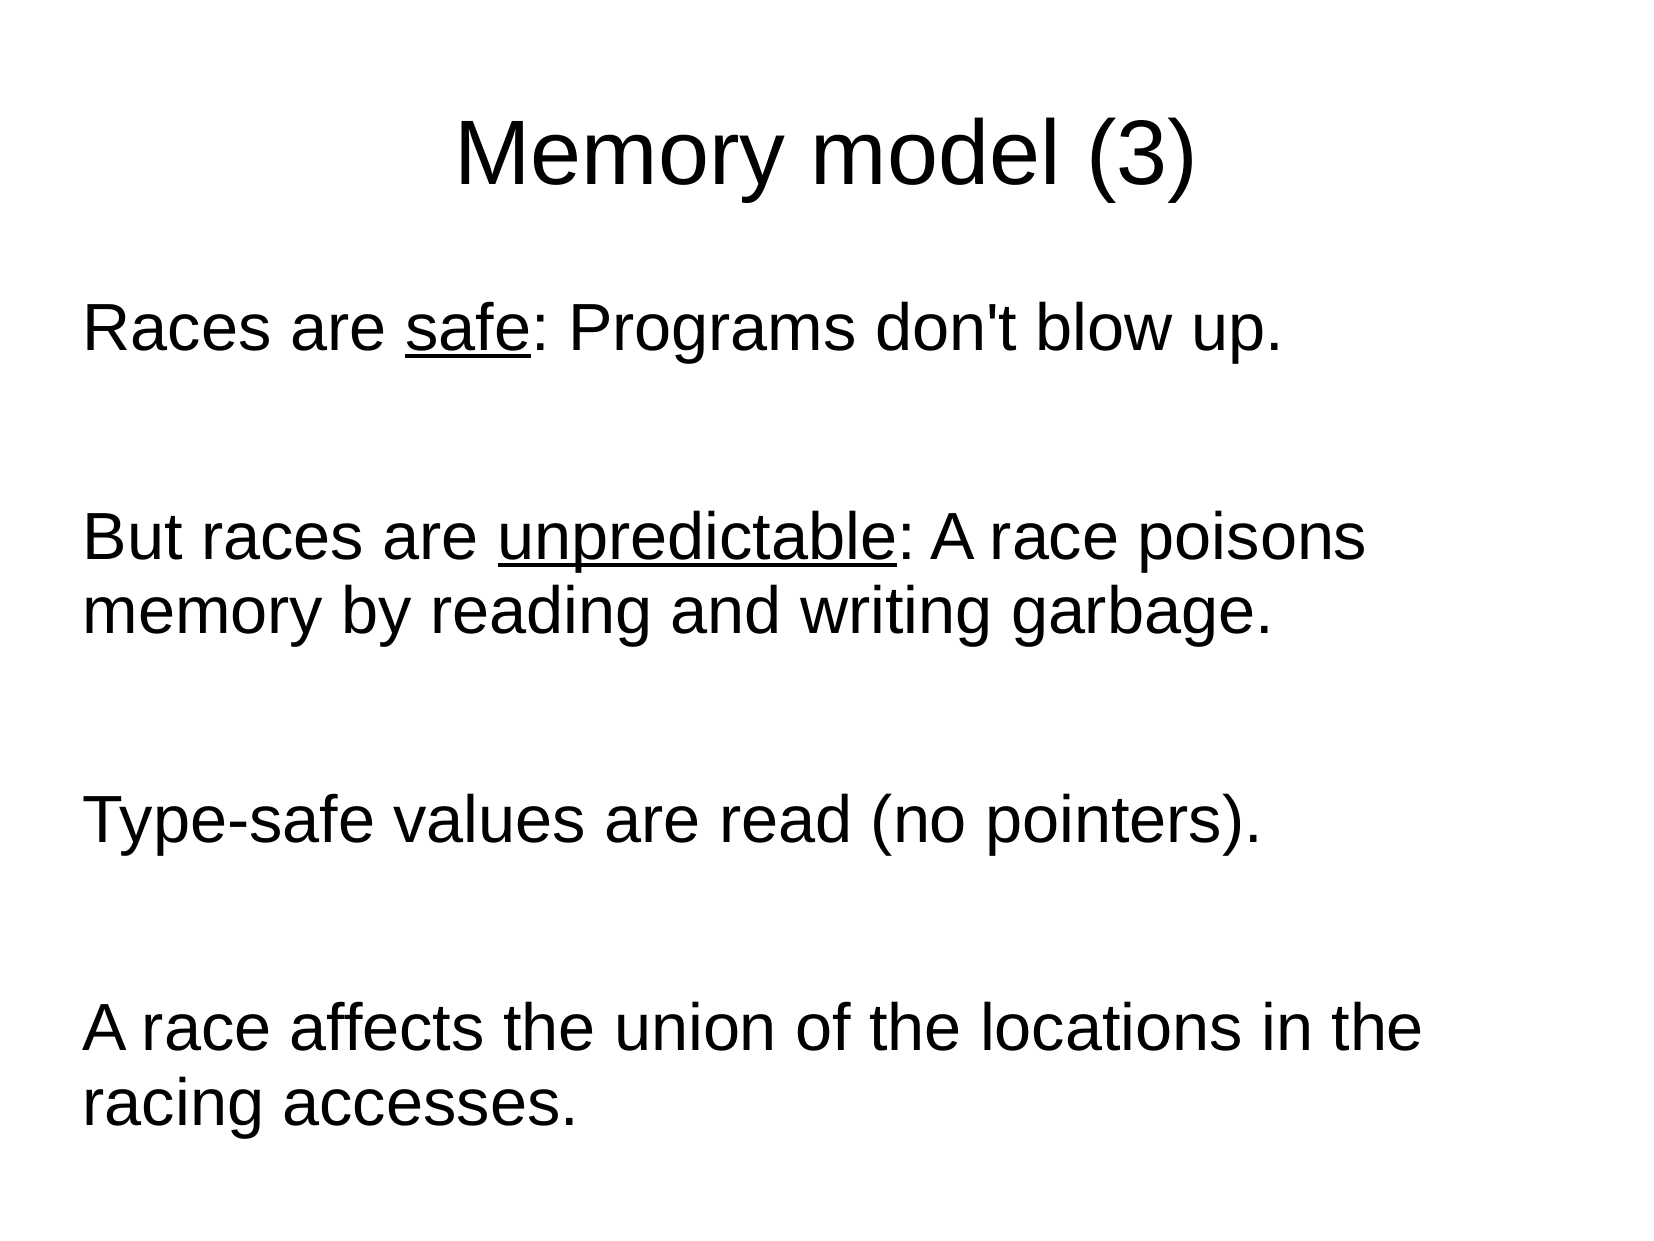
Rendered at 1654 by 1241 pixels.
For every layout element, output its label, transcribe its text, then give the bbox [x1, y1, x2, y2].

title Memory model (3) [82, 49, 1571, 257]
list Races are safe: Programs don't blow up. But races are unpredictable: A race poisons memory by reading and writing garbage. Type-safe values are read (no pointers). A race affects the union of the locations in the racing accesses. [82, 290, 1571, 1138]
